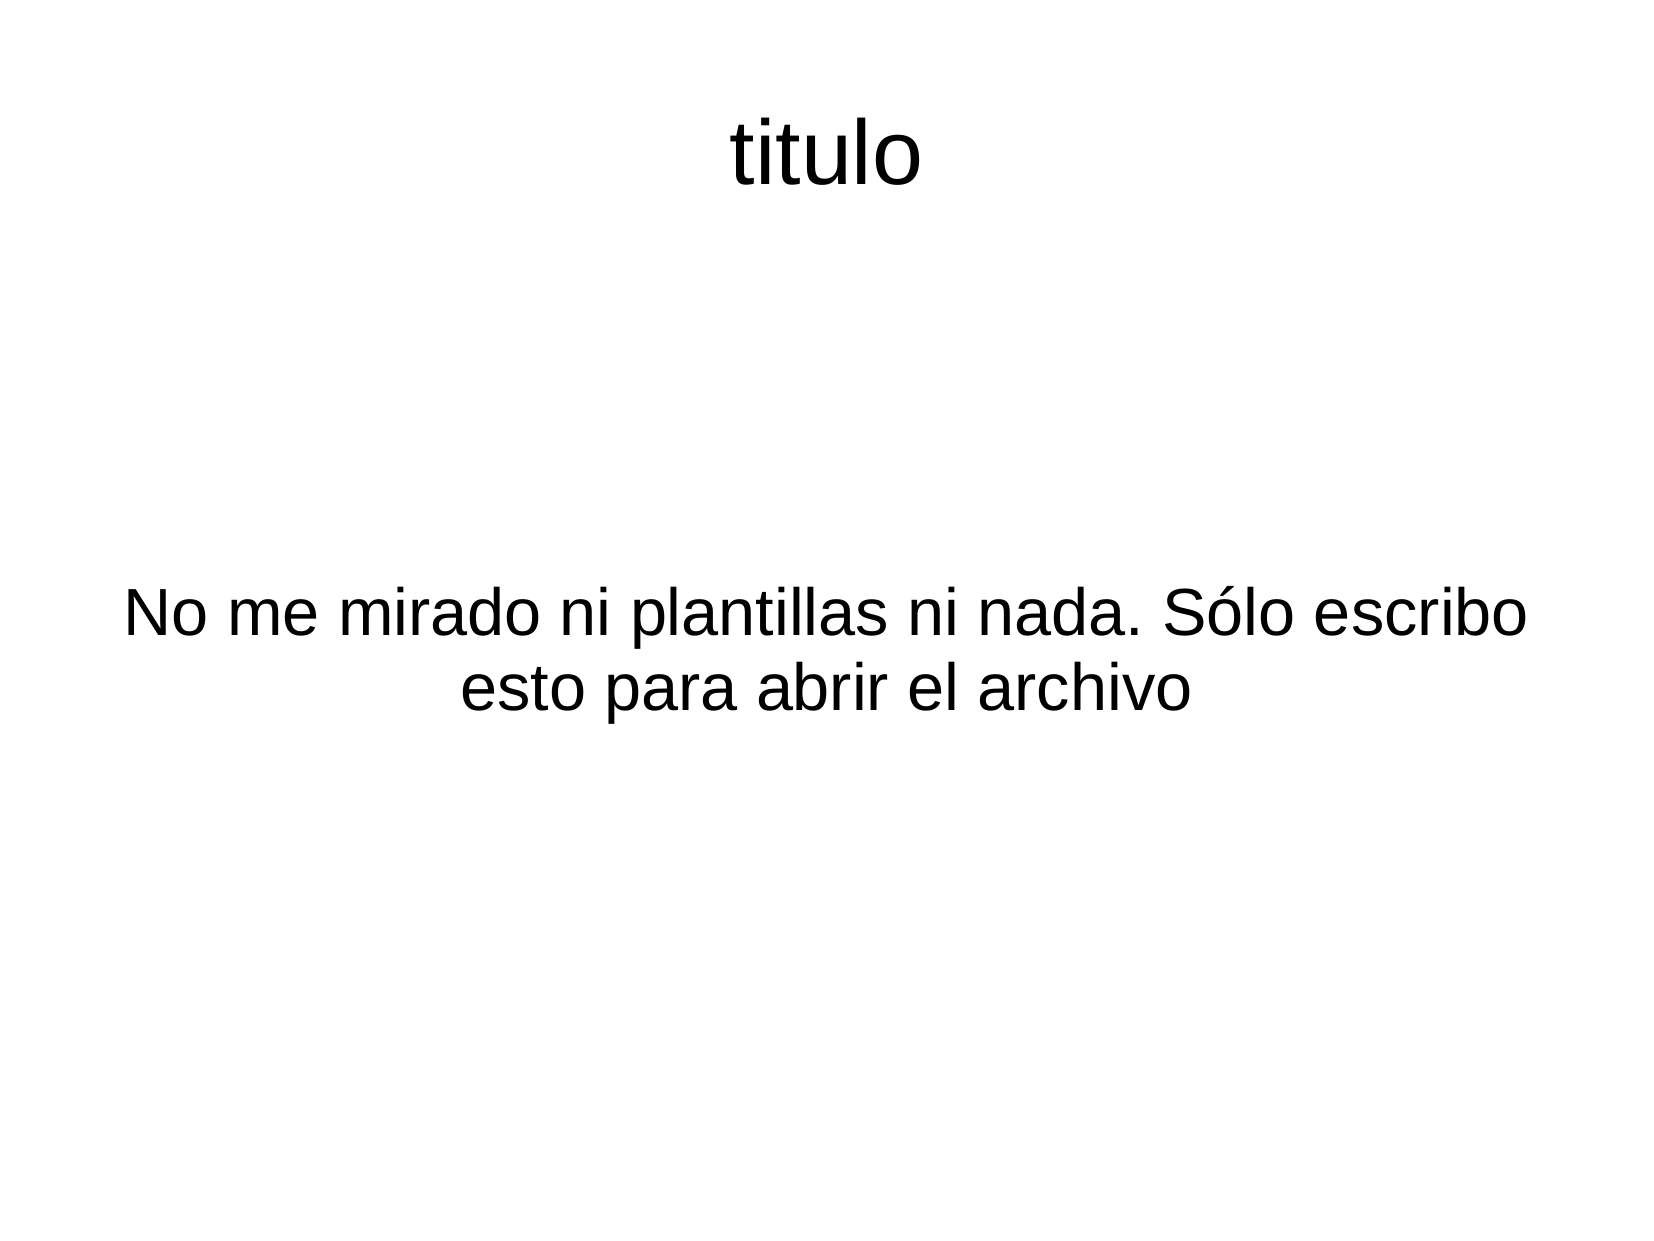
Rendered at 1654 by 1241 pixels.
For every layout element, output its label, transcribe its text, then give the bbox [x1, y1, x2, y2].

subtitle No me mirado ni plantillas ni nada. Sólo escribo esto para abrir el archivo [82, 290, 1571, 1010]
title titulo [82, 49, 1571, 257]
